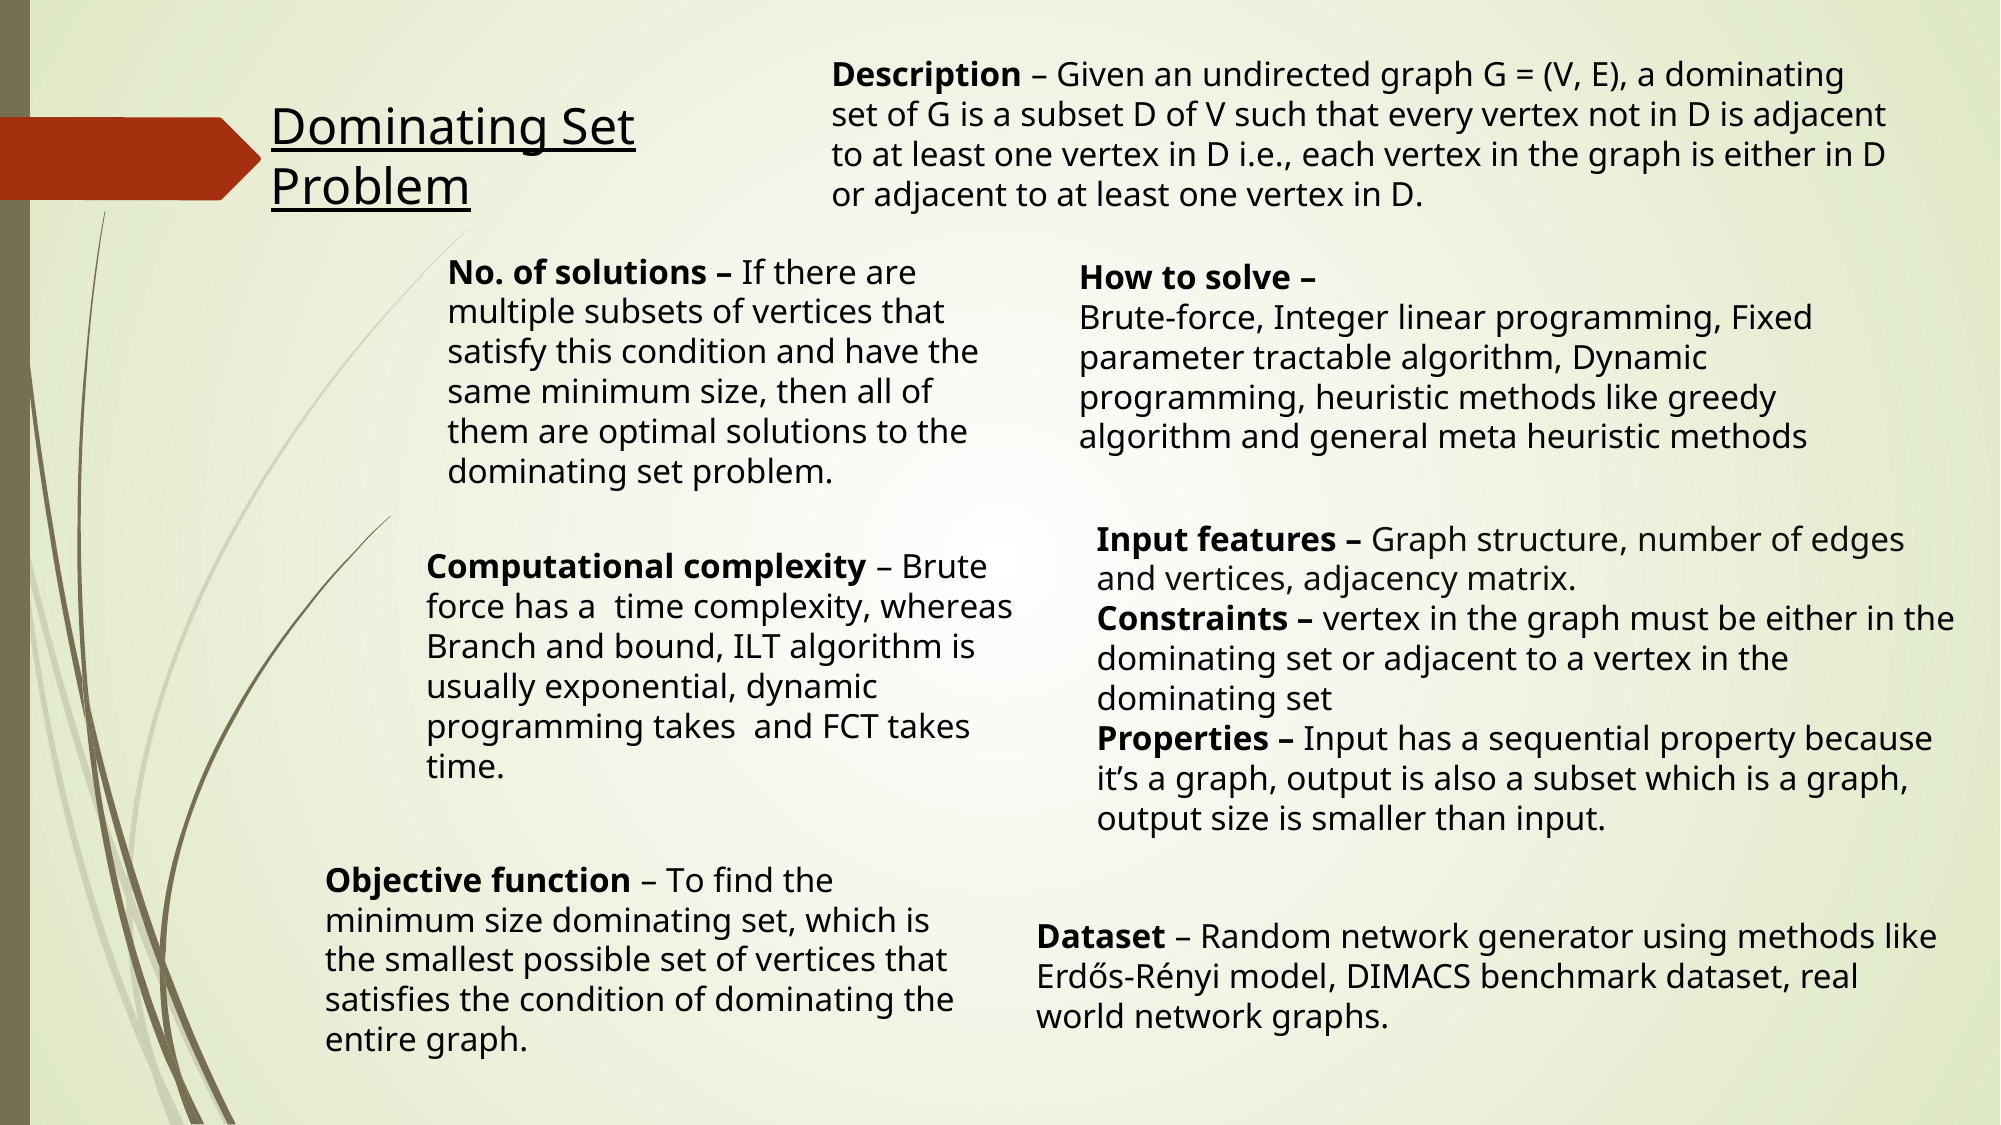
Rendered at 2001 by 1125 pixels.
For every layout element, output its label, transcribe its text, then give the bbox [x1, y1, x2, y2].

text_box Dataset – Random network generator using methods like Erdős-Rényi model, DIMACS benchmark dataset, real world network graphs. [1021, 907, 1966, 1125]
text_box Objective function – To find the minimum size dominating set, which is the smallest possible set of vertices that satisfies the condition of dominating the entire graph. [309, 851, 984, 1069]
text_box Computational complexity – Brute force has a time complexity, whereas Branch and bound, ILT algorithm is usually exponential, dynamic programming takes and FCT takes time. [411, 537, 1043, 796]
text_box Input features – Graph structure, number of edges and vertices, adjacency matrix. Constraints – vertex in the graph must be either in the dominating set or adjacent to a vertex in the dominating set Properties – Input has a sequential property because it’s a graph, output is also a subset which is a graph, output size is smaller than input. [1081, 510, 1979, 849]
text_box How to solve – Brute-force, Integer linear programming, Fixed parameter tractable algorithm, Dynamic programming, heuristic methods like greedy algorithm and general meta heuristic methods [1063, 248, 1923, 466]
text_box Description – Given an undirected graph G = (V, E), a dominating set of G is a subset D of V such that every vertex not in D is adjacent to at least one vertex in D i.e., each vertex in the graph is either in D or adjacent to at least one vertex in D. [816, 45, 1909, 223]
text_box No. of solutions – If there are multiple subsets of vertices that satisfy this condition and have the same minimum size, then all of them are optimal solutions to the dominating set problem. [432, 243, 1022, 501]
text_box Dominating Set Problem [255, 87, 1082, 224]
